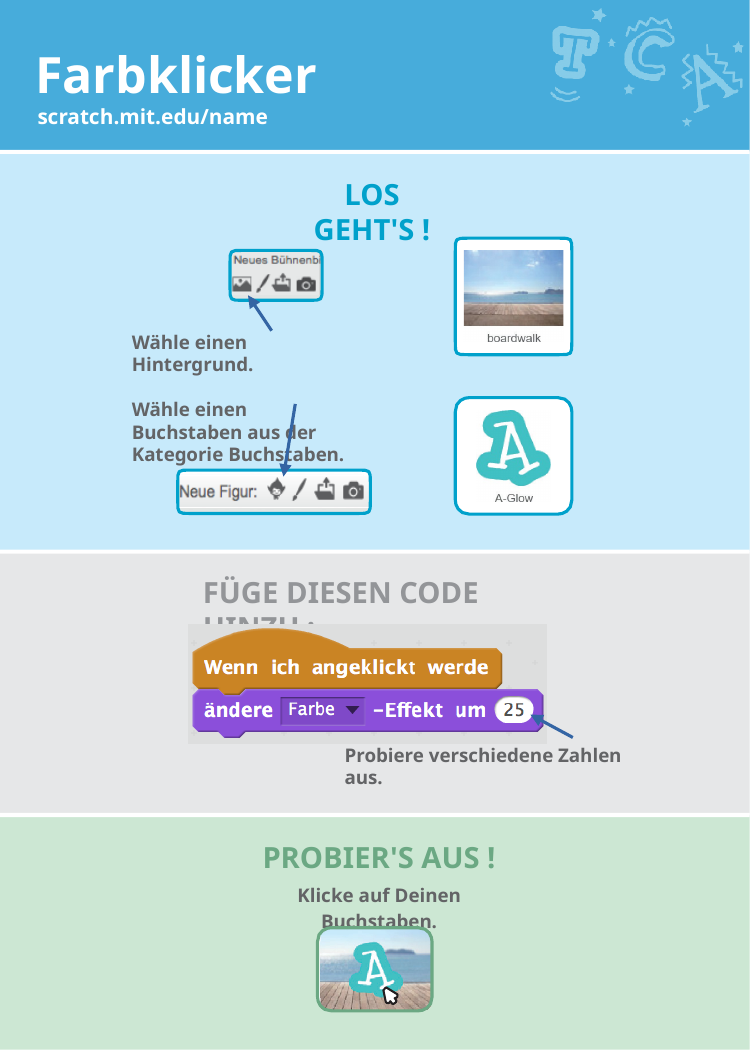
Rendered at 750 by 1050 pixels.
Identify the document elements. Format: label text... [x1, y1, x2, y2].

text_box Farbklicker scratch.mit.edu/name [35, 43, 715, 219]
text_box FÜGE DIESEN CODE HINZU : [200, 574, 555, 610]
text_box [0, 0, 750, 1050]
picture [188, 624, 547, 744]
picture [180, 476, 368, 507]
text_box Wähle einen Hintergrund. Wähle einen Buchstaben aus der Kategorie Buchstaben. [129, 330, 346, 443]
text_box LOS GEHT'S ! [283, 176, 461, 212]
text_box PROBIER'S AUS ! Klicke auf Deinen Buchstaben. [248, 839, 508, 915]
text_box Probiere verschiedene Zahlen aus. [342, 743, 626, 766]
picture [232, 253, 320, 295]
